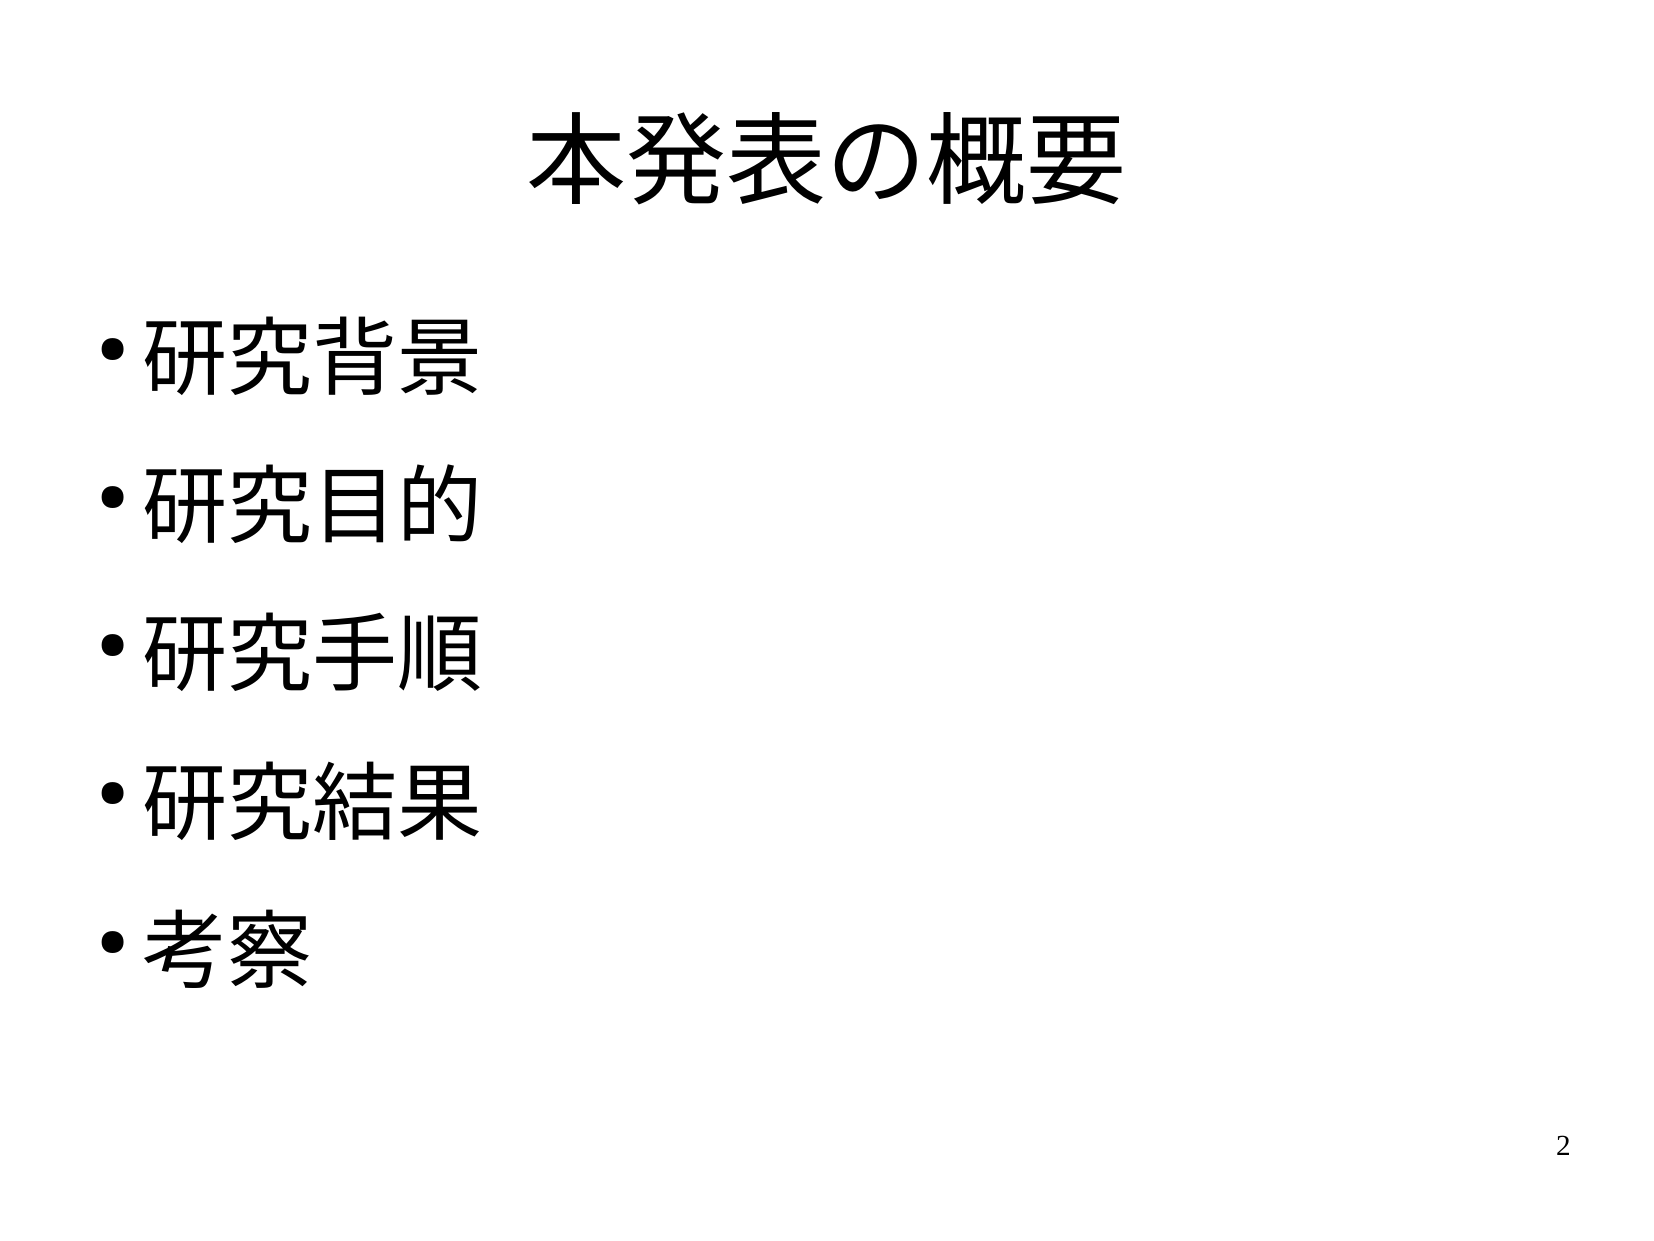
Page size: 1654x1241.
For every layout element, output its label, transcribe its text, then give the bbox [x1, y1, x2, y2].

list 研究背景 研究目的 研究手順 研究結果 考察 [82, 290, 1571, 1010]
title 本発表の概要 [82, 49, 1571, 257]
